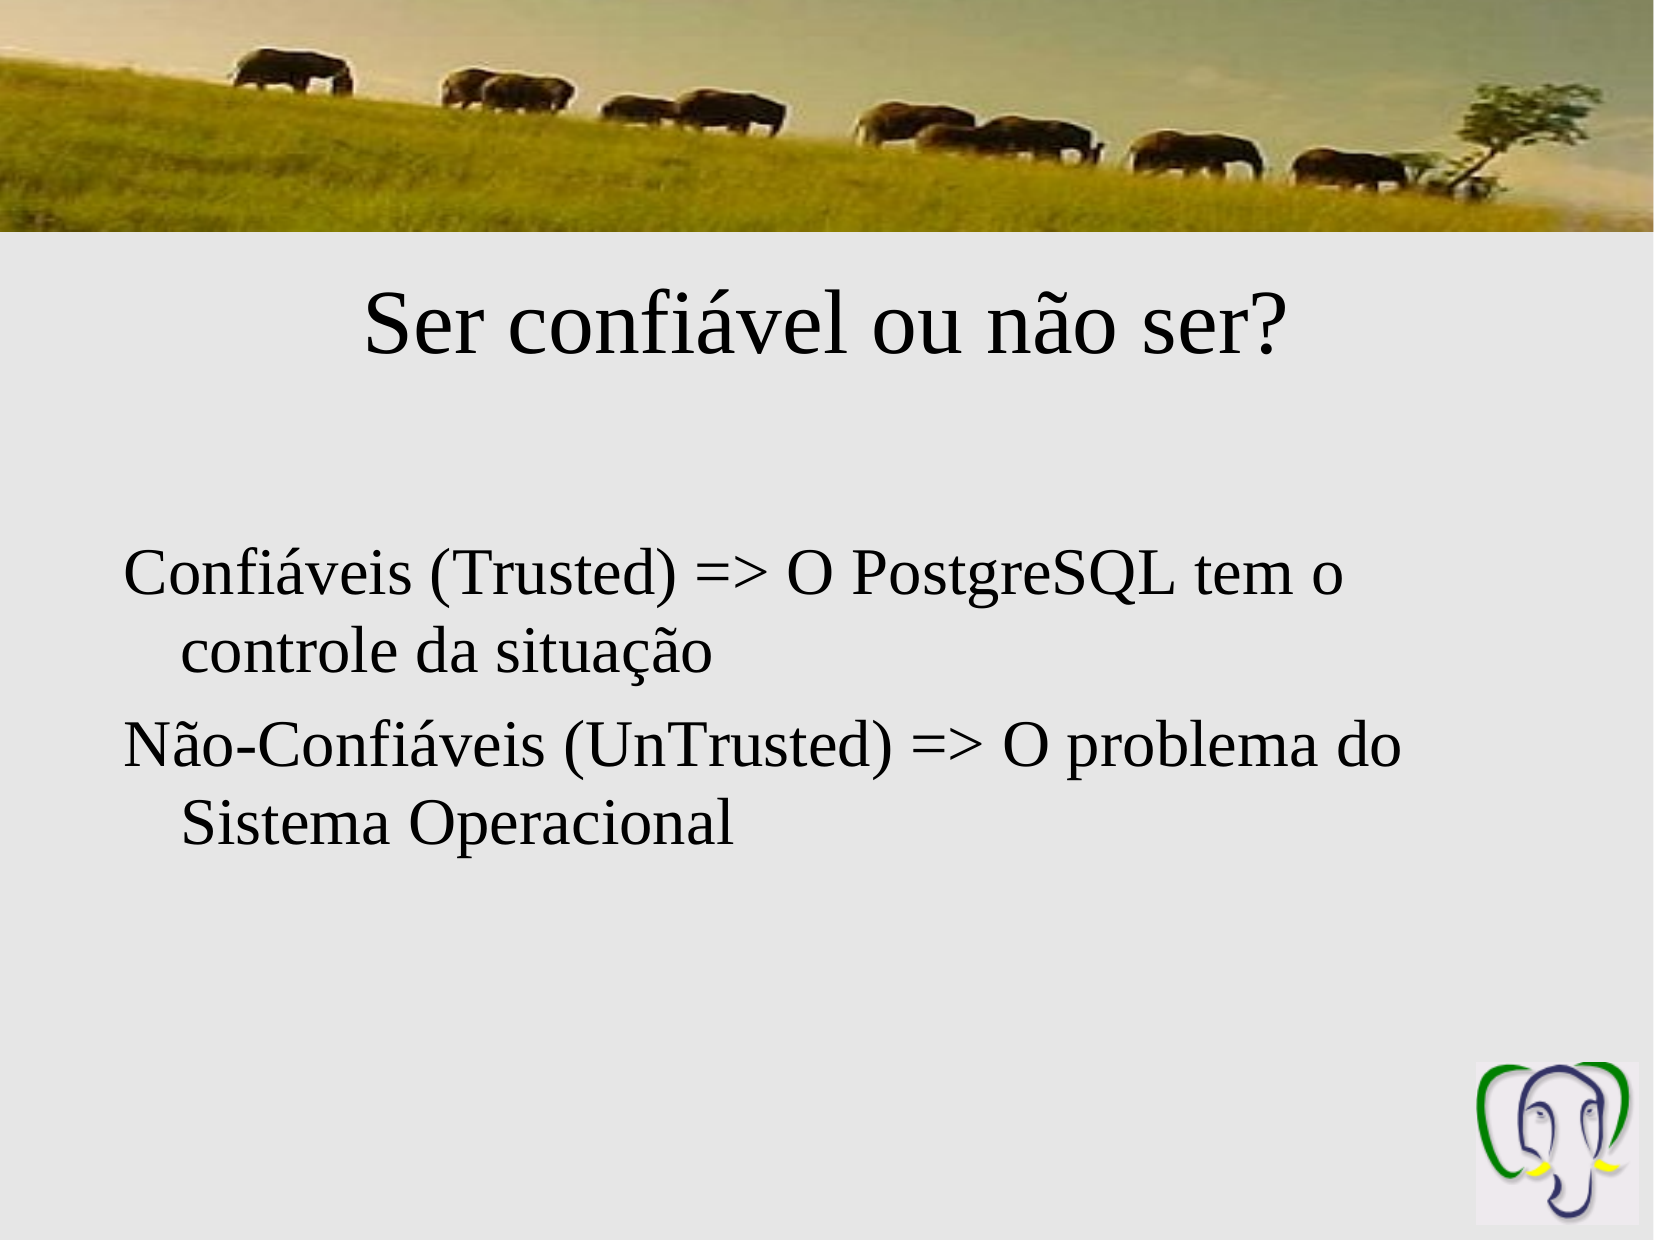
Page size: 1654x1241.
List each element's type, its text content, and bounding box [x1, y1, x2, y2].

picture [1476, 1062, 1639, 1225]
picture [0, 0, 1654, 232]
title Ser confiável ou não ser? [29, 263, 1625, 377]
list Confiáveis (Trusted) => O PostgreSQL tem o controle da situação Não-Confiáveis (UnTrusted) => O problema do Sistema Operacional [124, 531, 1530, 1094]
